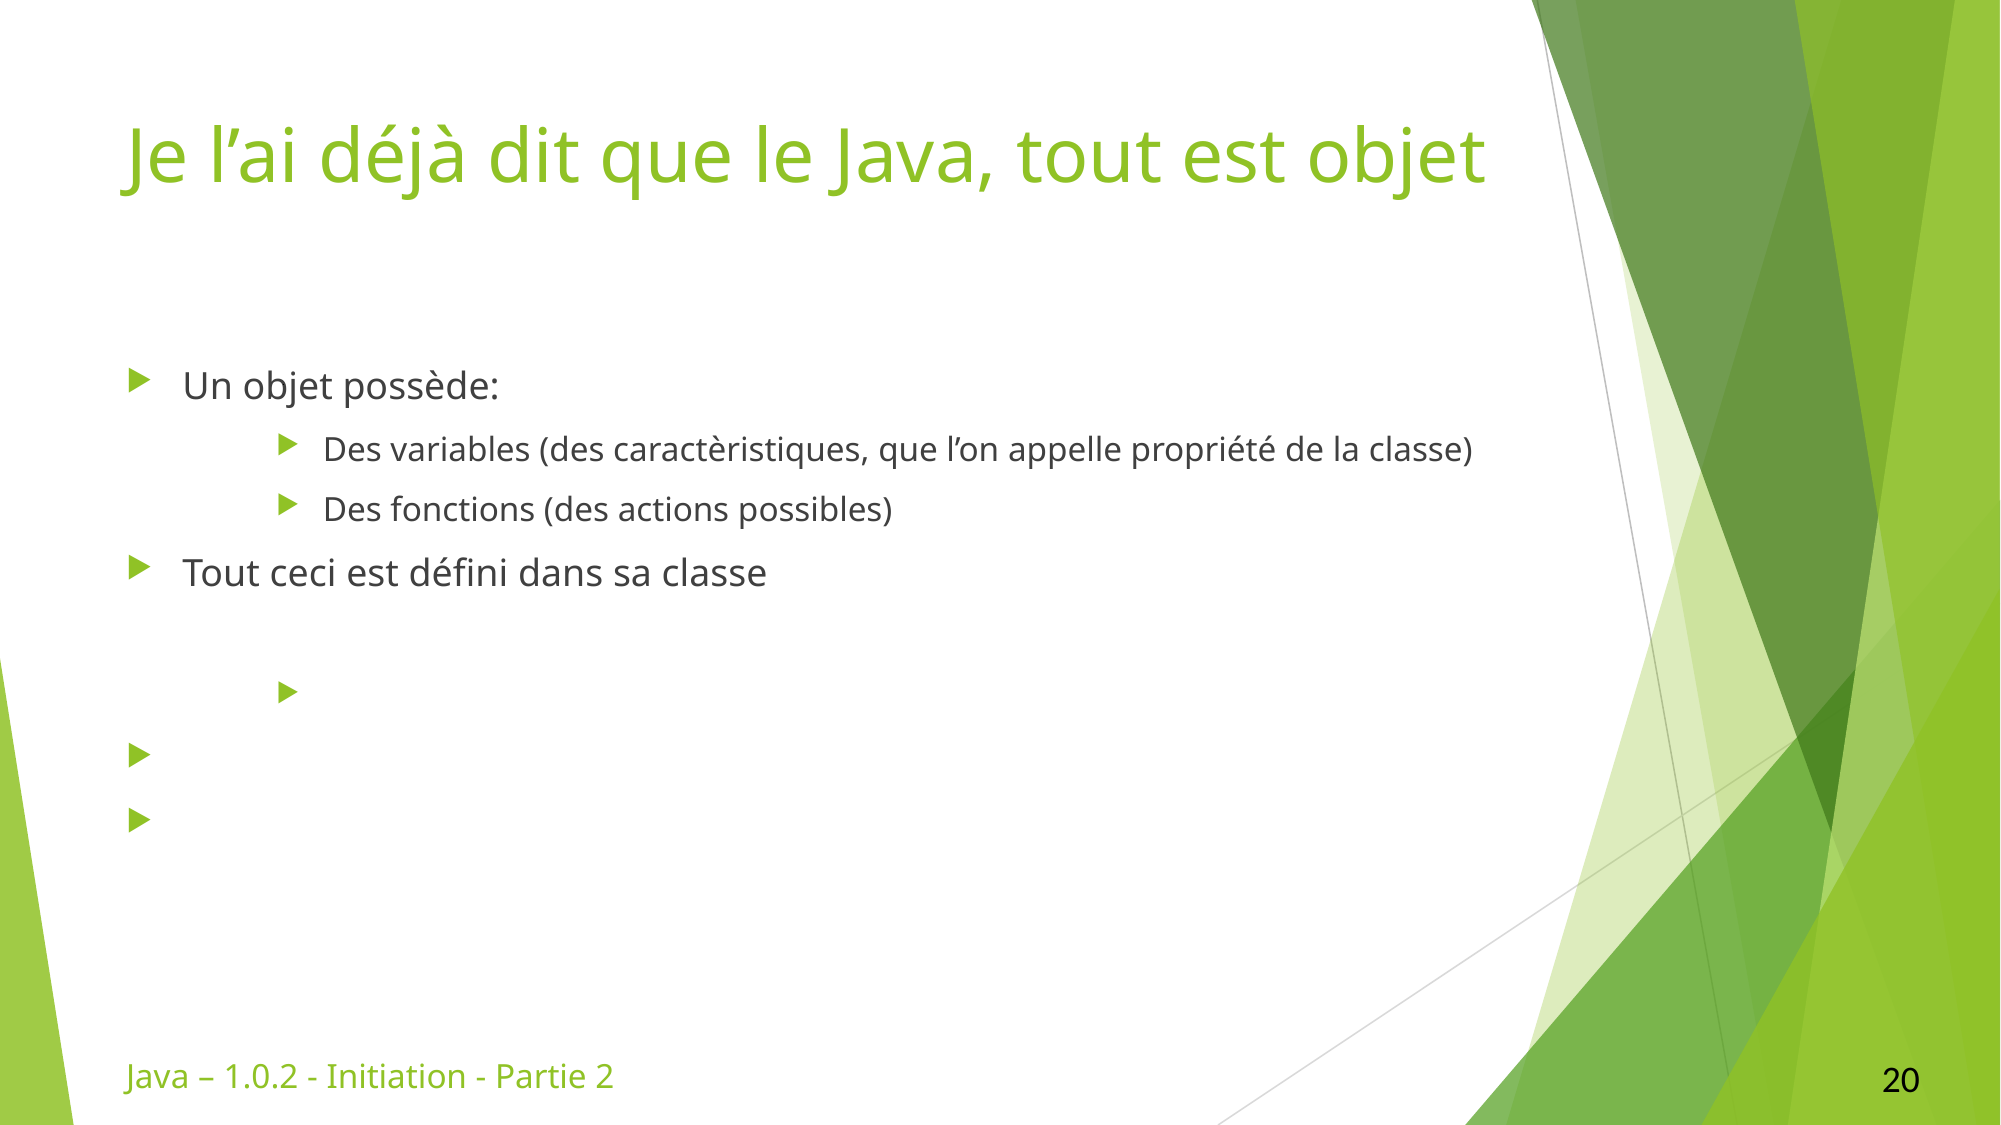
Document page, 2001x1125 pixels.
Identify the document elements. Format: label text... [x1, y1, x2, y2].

list Un objet possède: Des variables (des caractèristiques, que l’on appelle propriété de la classe) Des fonctions (des actions possibles) Tout ceci est défini dans sa classe [111, 354, 1522, 1048]
text_box [1866, 1047, 1979, 1108]
text_box Java – 1.0.2 - Initiation - Partie 2 [111, 1047, 1094, 1109]
title Je l’ai déjà dit que le Java, tout est objet [111, 99, 1522, 317]
